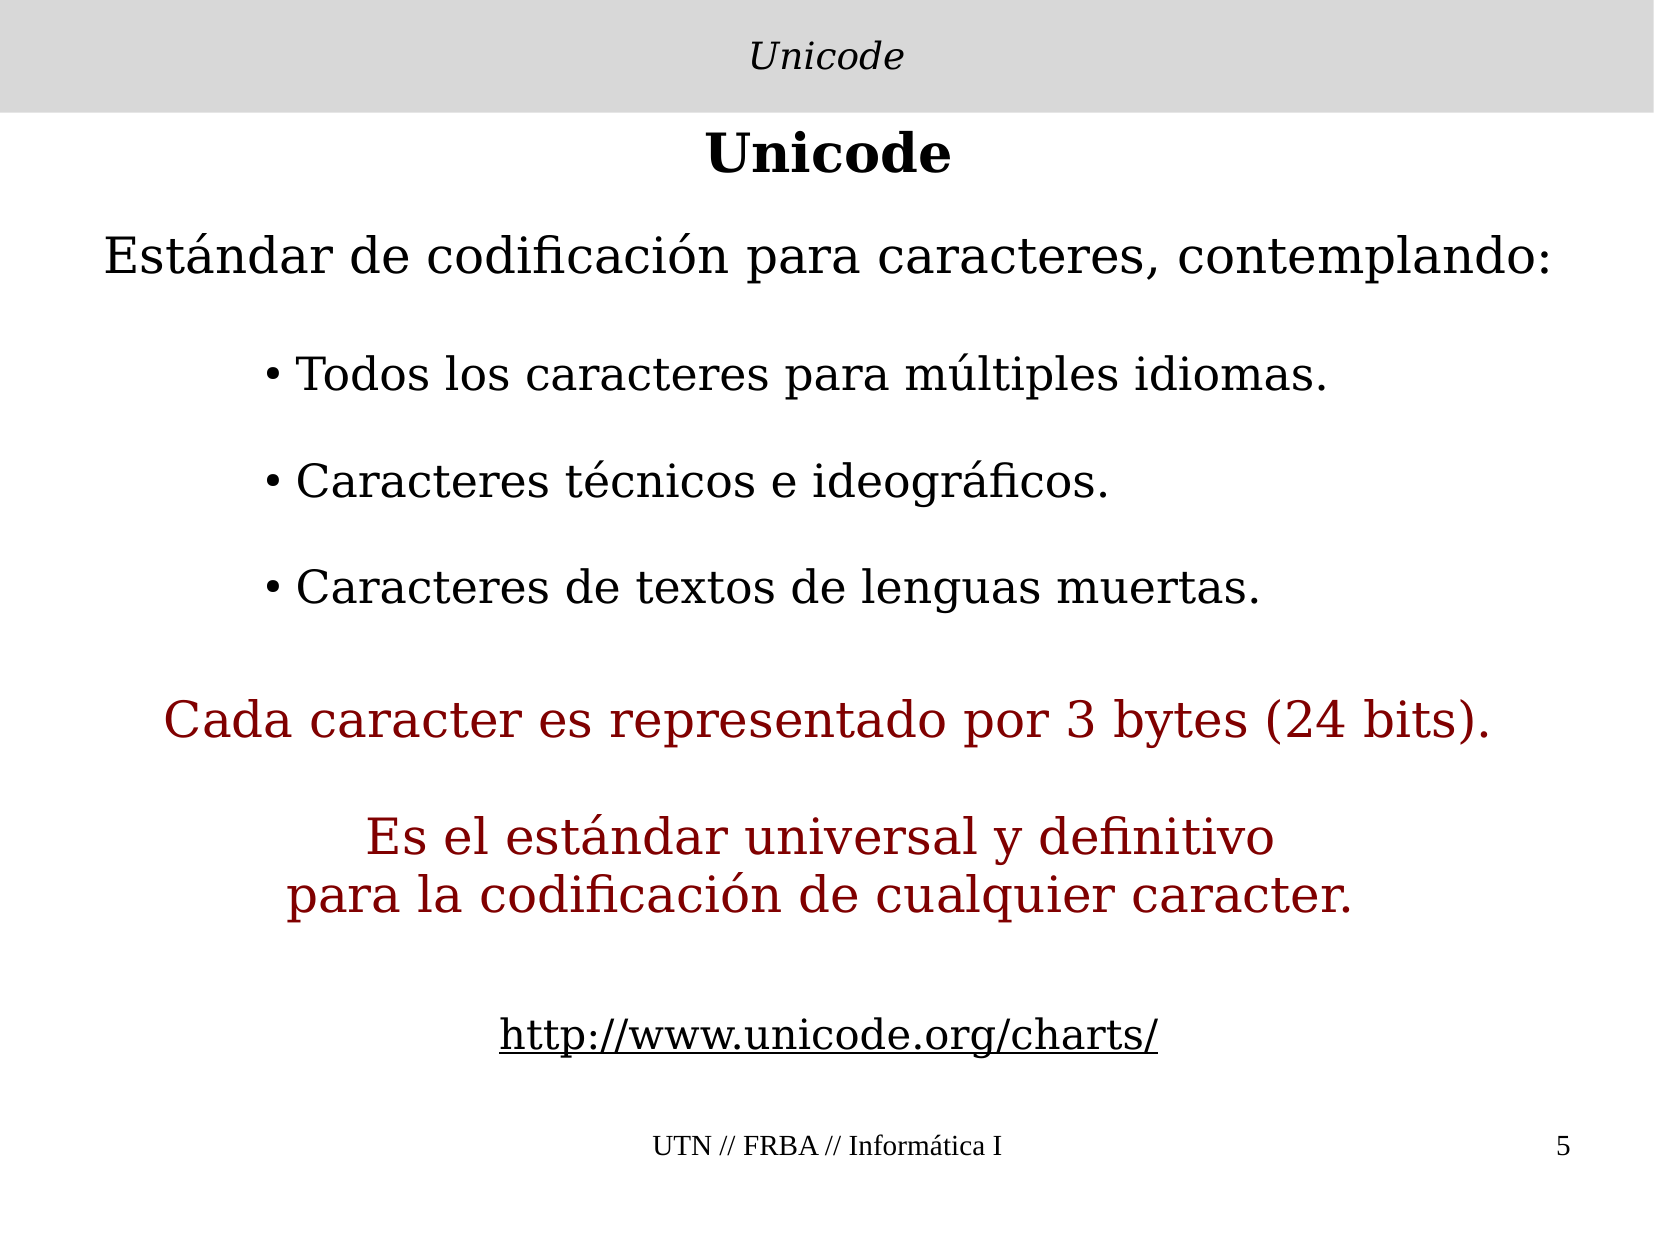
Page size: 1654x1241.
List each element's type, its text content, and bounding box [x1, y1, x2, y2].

text_box Unicode [41, 114, 1617, 193]
text_box Todos los caracteres para múltiples idiomas. Caracteres técnicos e ideográficos. Caracteres de textos de lenguas muertas. [250, 340, 1455, 623]
text_box Cada caracter es representado por 3 bytes (24 bits). Es el estándar universal y definitivo para la codificación de cualquier caracter. [41, 683, 1617, 932]
text_box Estándar de codificación para caracteres, contemplando: [41, 219, 1617, 293]
text_box http://www.unicode.org/charts/ [41, 1003, 1617, 1067]
text_box Unicode [0, 0, 1654, 113]
